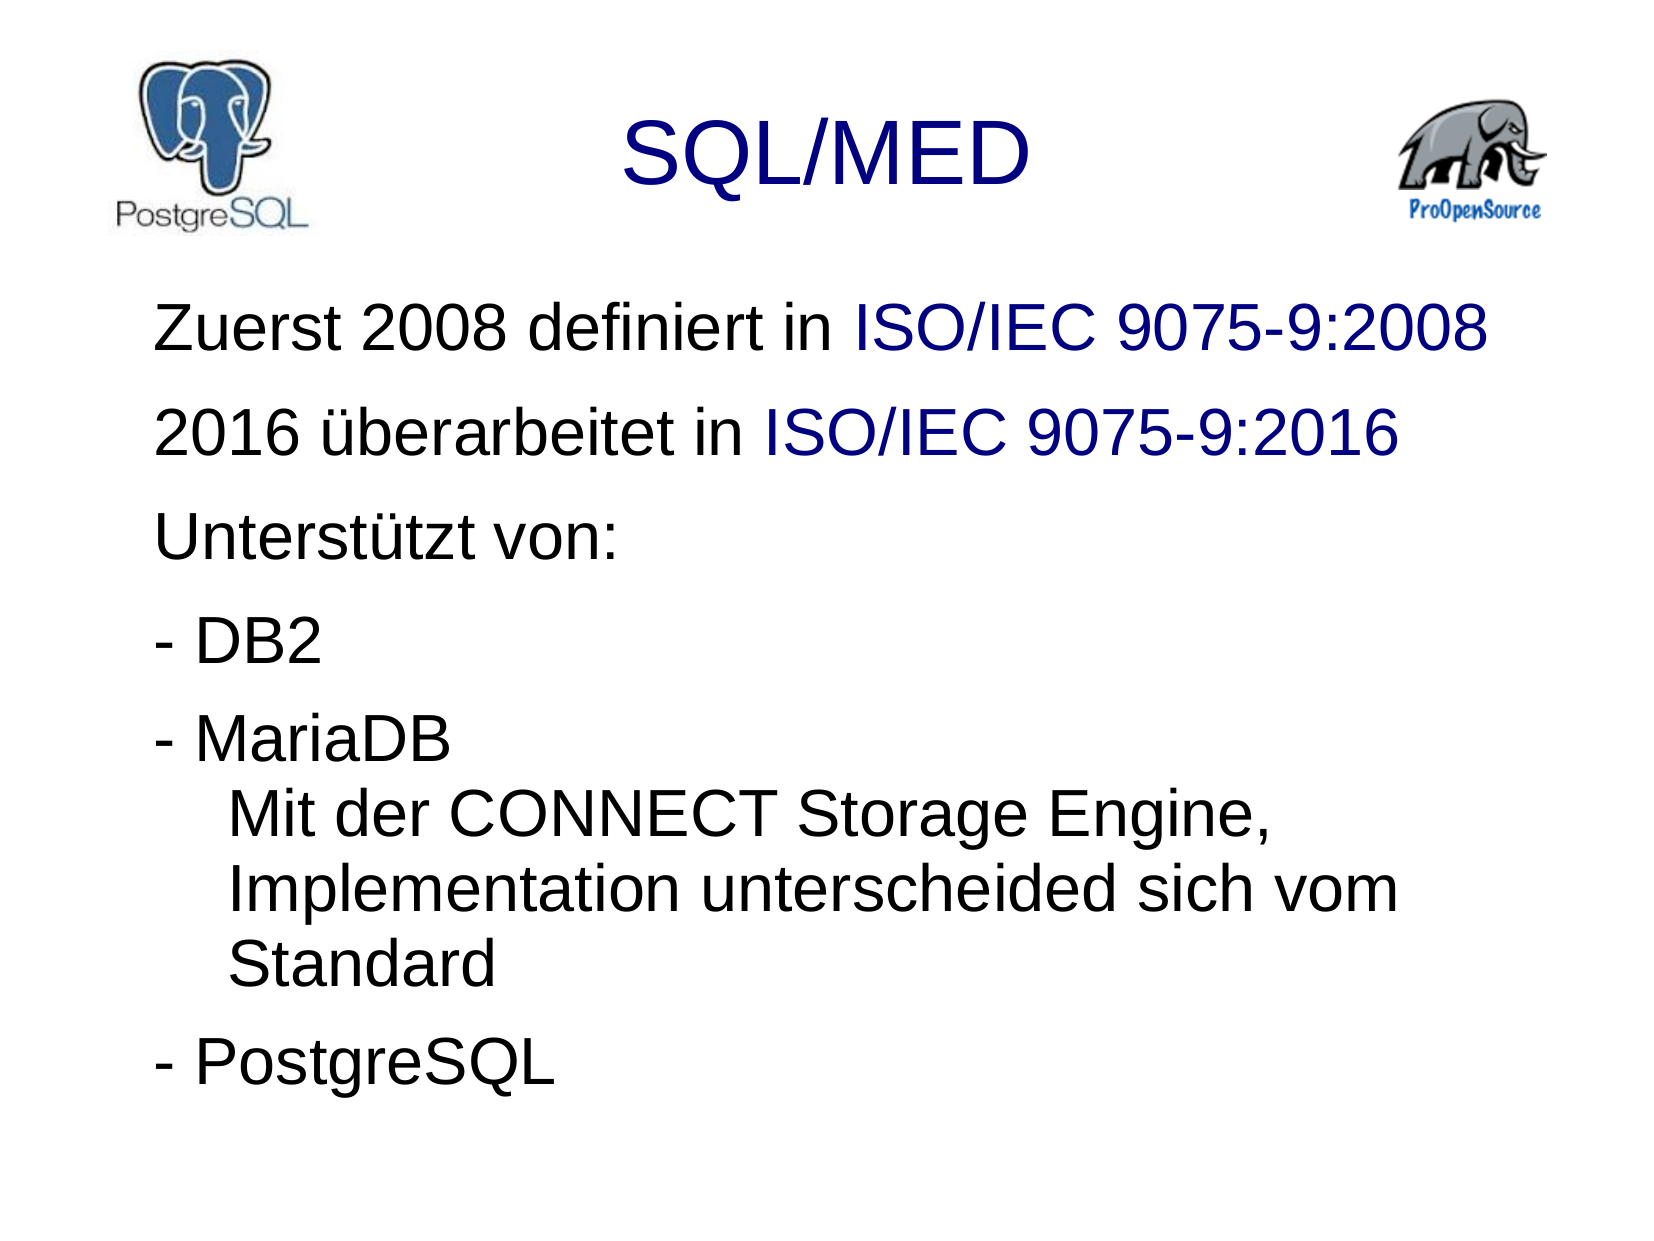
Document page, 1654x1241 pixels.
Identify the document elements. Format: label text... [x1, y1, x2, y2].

picture [1396, 82, 1547, 233]
picture [58, 50, 356, 237]
list Zuerst 2008 definiert in ISO/IEC 9075-9:2008 2016 überarbeitet in ISO/IEC 9075-9:2016 Unterstützt von: - DB2 - MariaDB Mit der CONNECT Storage Engine, Implementation unterscheided sich vom Standard - PostgreSQL [82, 290, 1538, 1133]
title SQL/MED [82, 49, 1571, 257]
